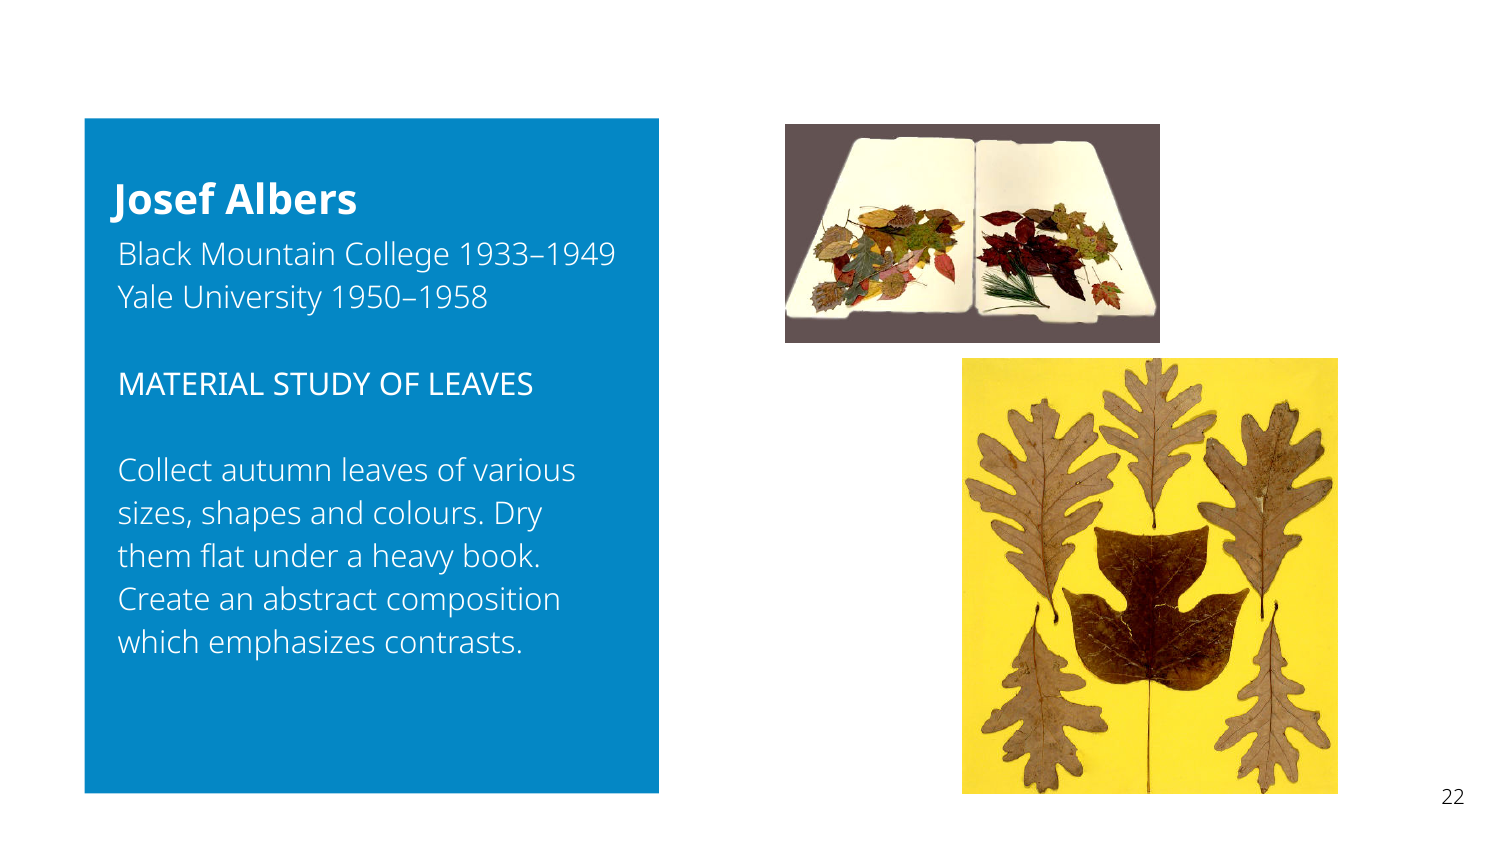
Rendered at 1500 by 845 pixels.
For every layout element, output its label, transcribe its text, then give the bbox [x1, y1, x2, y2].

title Black Mountain College 1933–1949 Yale University 1950–1958 Material study of leaves Collect autumn leaves of various sizes, shapes and colours. Dry them flat under a heavy book. Create an abstract composition which emphasizes contrasts. [102, 252, 638, 715]
picture [962, 358, 1338, 794]
title Josef Albers [98, 169, 665, 252]
picture [785, 124, 1160, 343]
